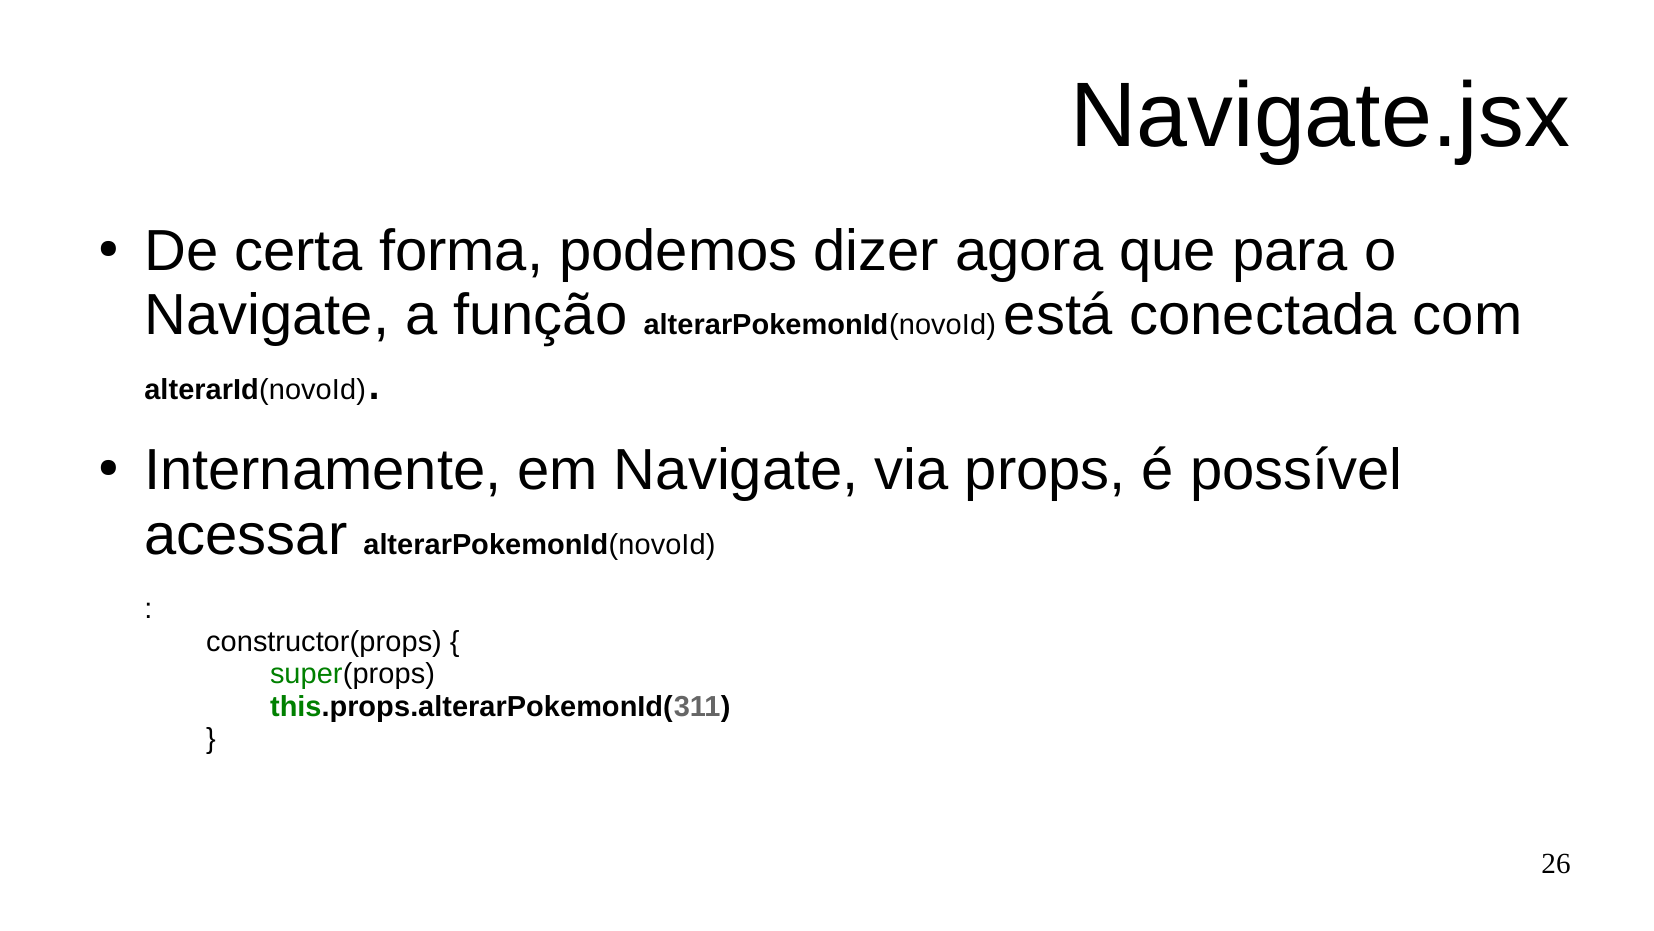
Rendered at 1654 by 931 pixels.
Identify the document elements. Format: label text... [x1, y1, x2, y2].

list De certa forma, podemos dizer agora que para o Navigate, a função alterarPokemonId(novoId) está conectada com alterarId(novoId). Internamente, em Navigate, via props, é possível acessar alterarPokemonId(novoId) : constructor(props) { super(props) this.props.alterarPokemonId(311) } [82, 217, 1571, 758]
title Navigate.jsx [82, 37, 1571, 193]
